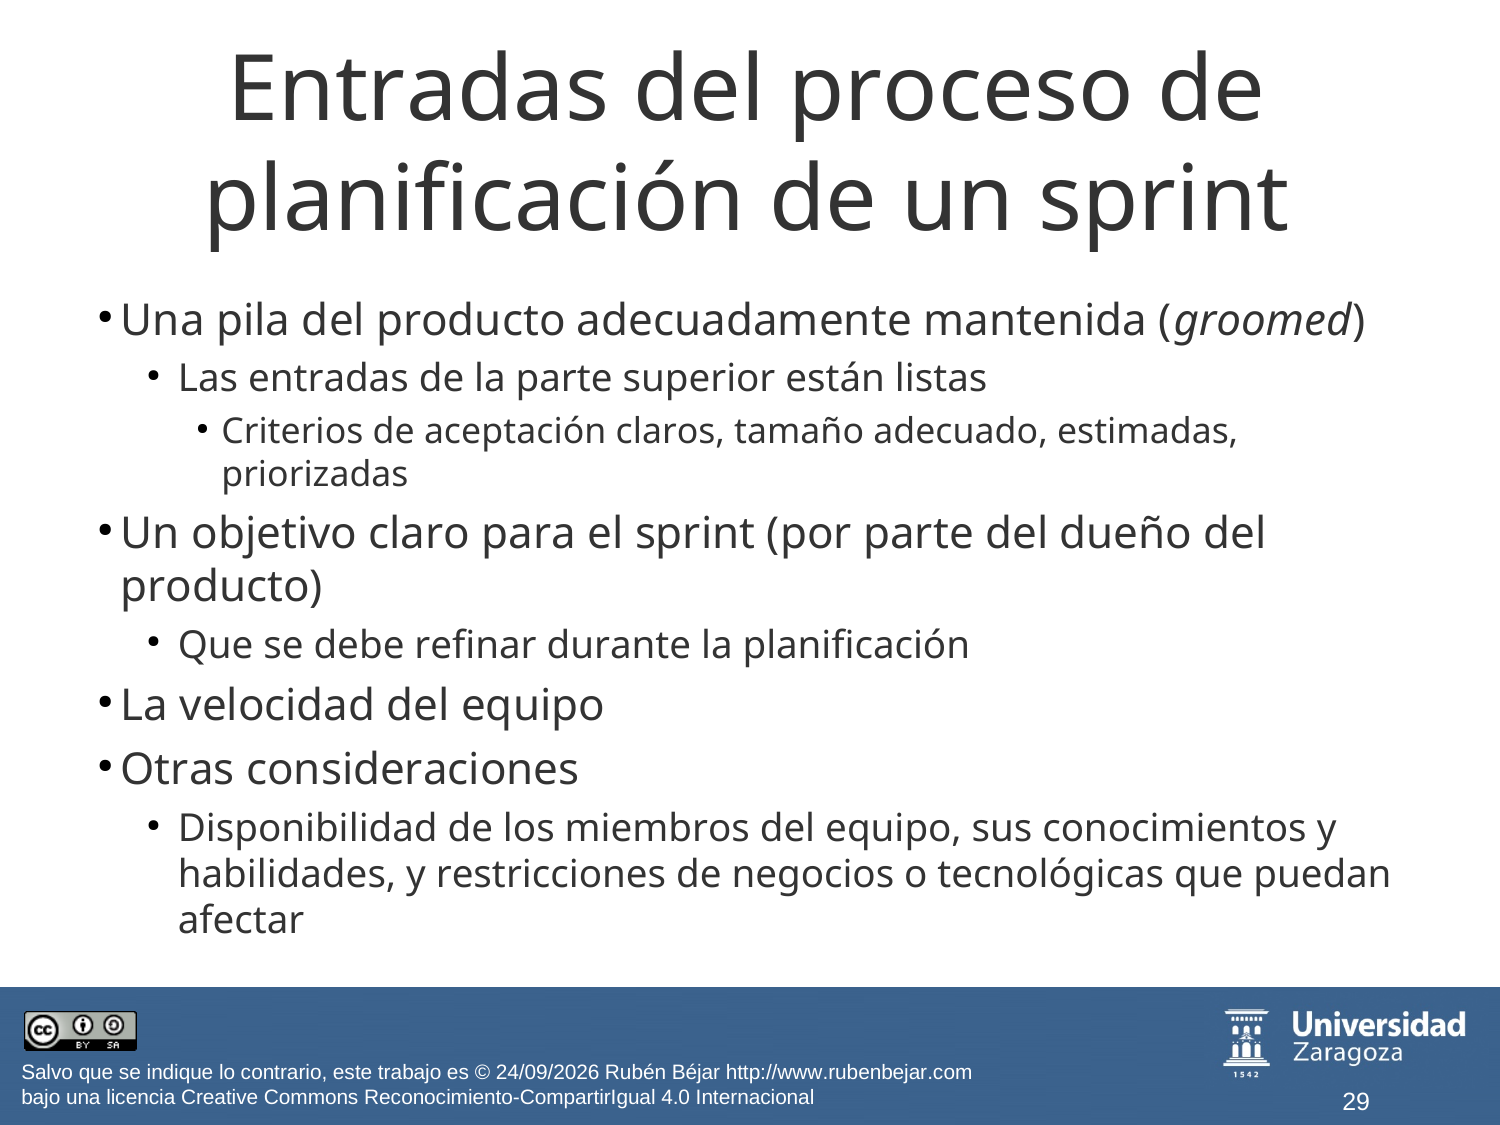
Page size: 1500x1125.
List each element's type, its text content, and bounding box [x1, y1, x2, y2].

picture [0, 987, 1500, 1125]
list Una pila del producto adecuadamente mantenida (groomed) Las entradas de la parte superior están listas Criterios de aceptación claros, tamaño adecuado, estimadas, priorizadas Un objetivo claro para el sprint (por parte del dueño del producto) Que se debe refinar durante la planificación La velocidad del equipo Otras consideraciones Disponibilidad de los miembros del equipo, sus conocimientos y habilidades, y restricciones de negocios o tecnológicas que puedan afectar [82, 283, 1418, 957]
title Entradas del proceso de planificación de un sprint [74, 21, 1420, 257]
